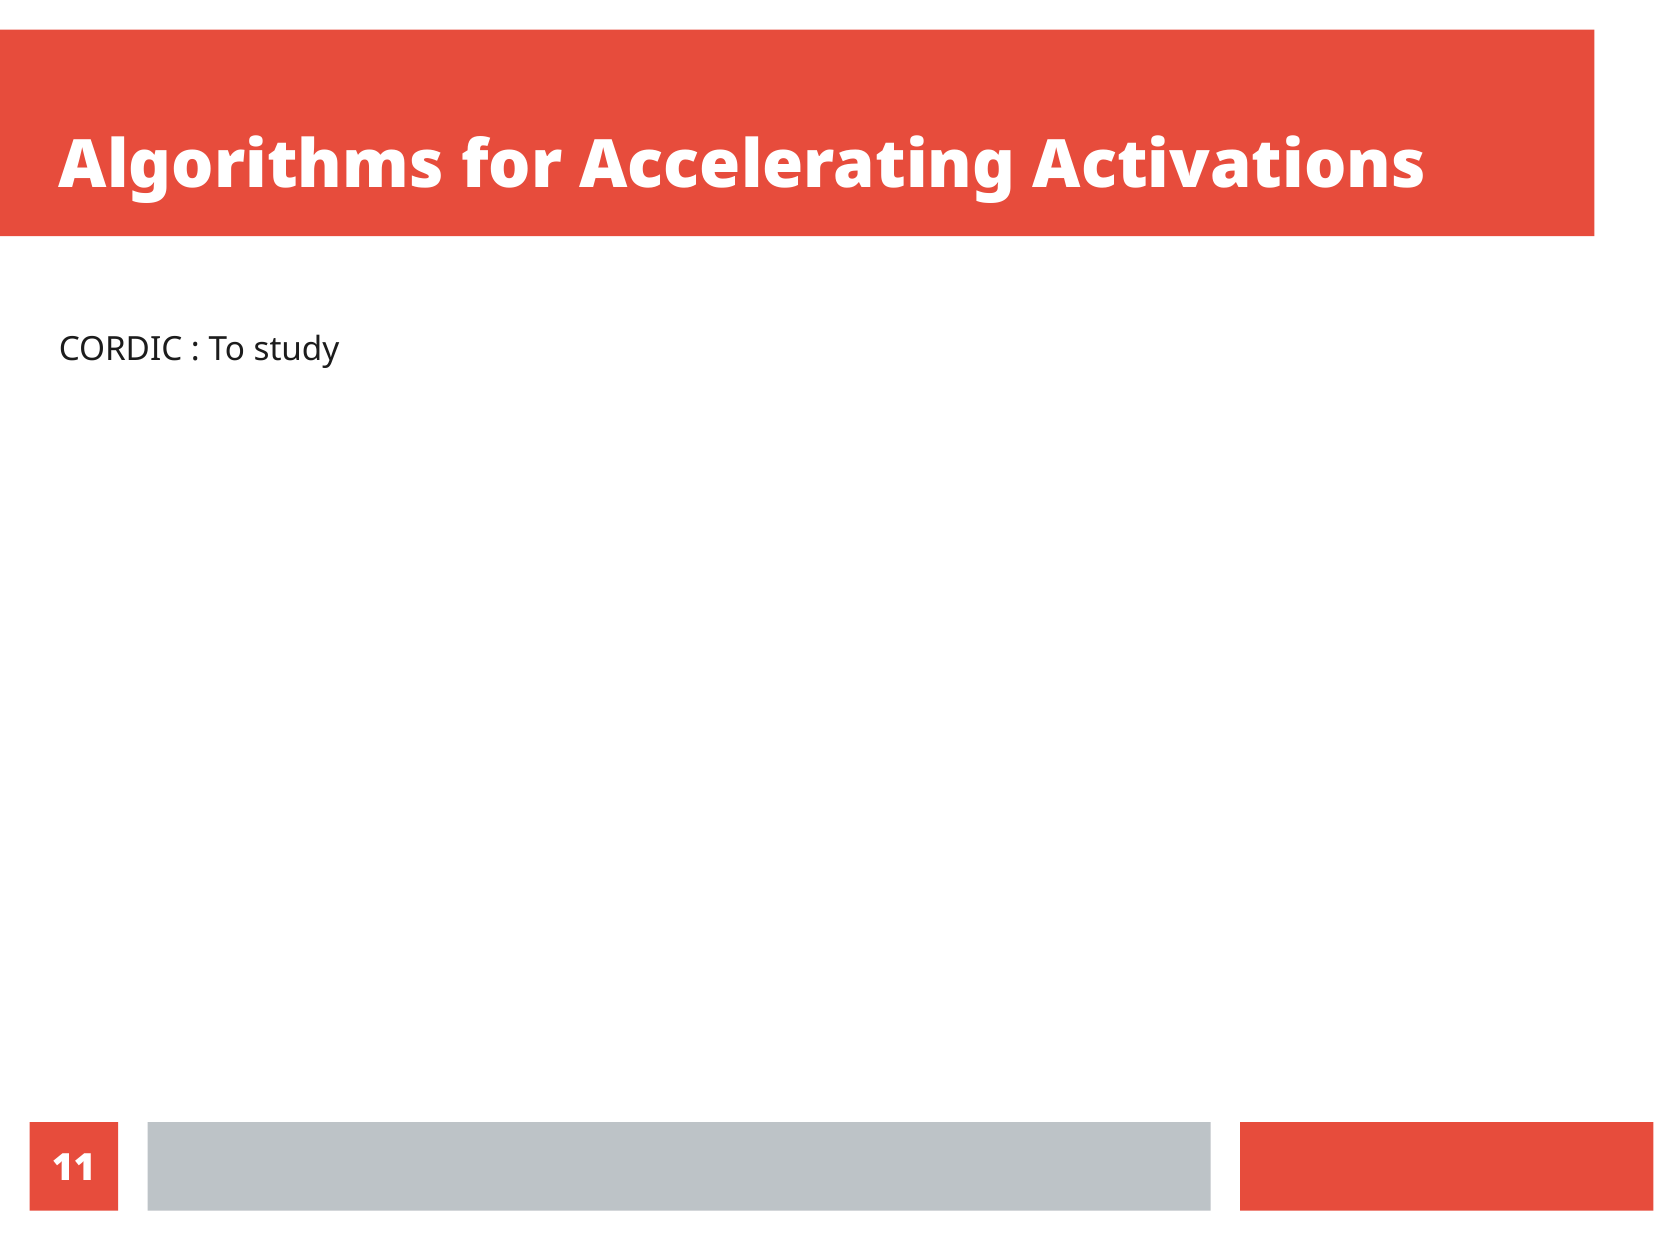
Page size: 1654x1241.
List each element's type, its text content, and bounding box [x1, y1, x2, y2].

list CORDIC : To study [59, 324, 1565, 1093]
title Algorithms for Accelerating Activations [59, 59, 1595, 207]
